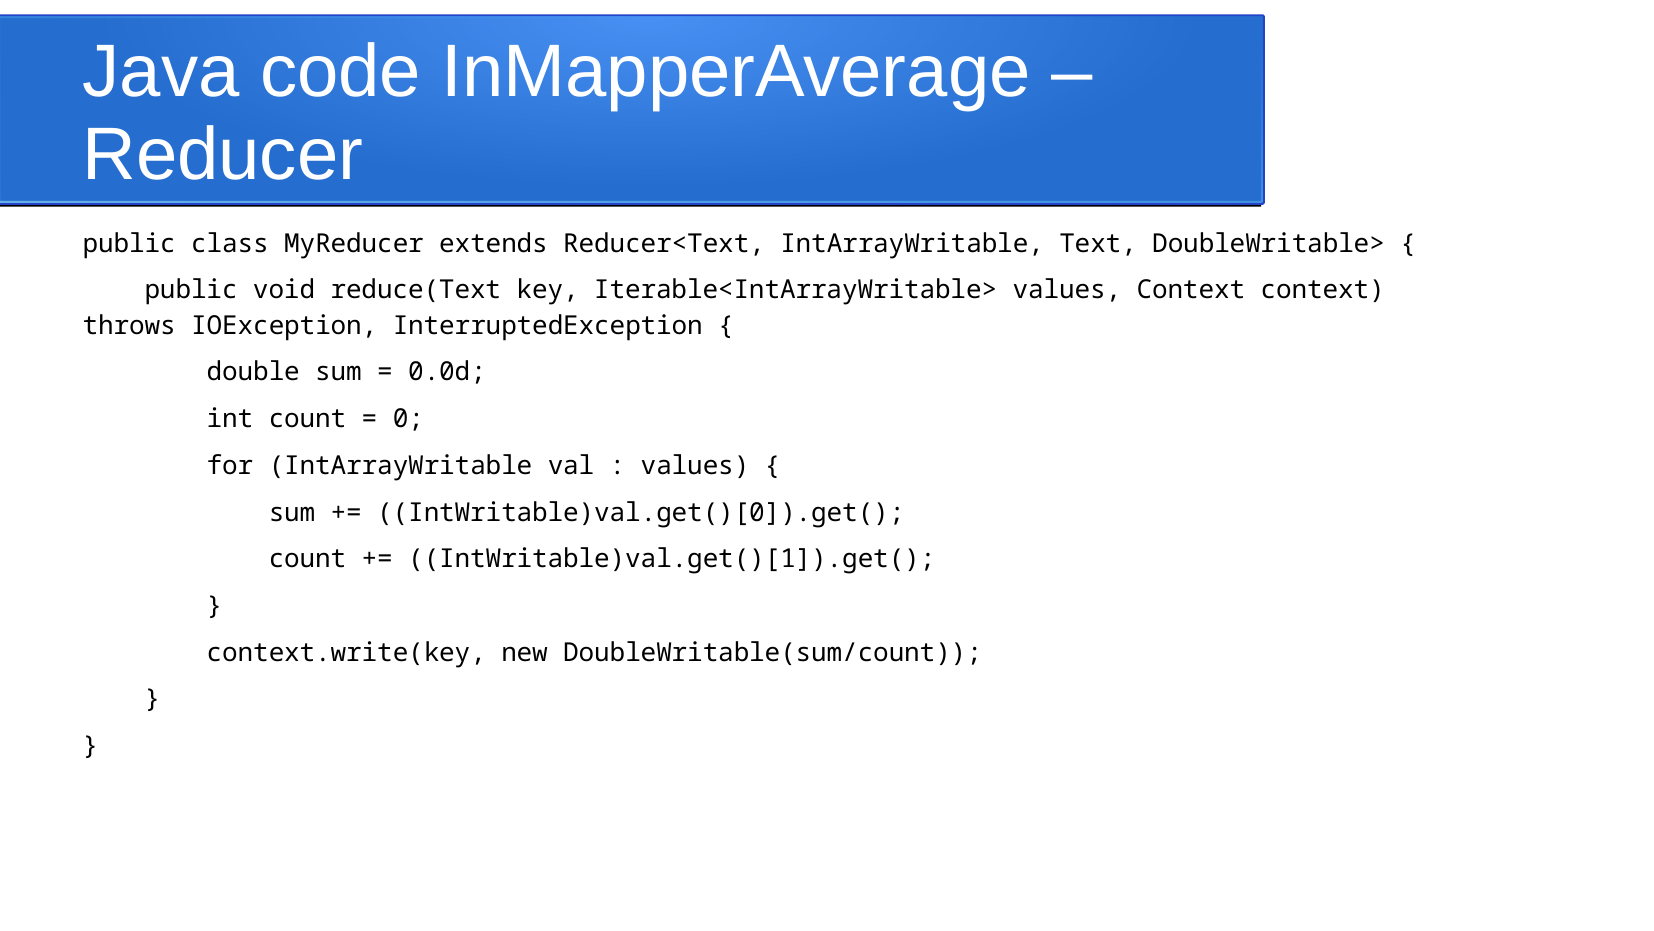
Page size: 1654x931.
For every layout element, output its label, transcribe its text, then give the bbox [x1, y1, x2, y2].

list public class MyReducer extends Reducer<Text, IntArrayWritable, Text, DoubleWritable> { public void reduce(Text key, Iterable<IntArrayWritable> values, Context context) throws IOException, InterruptedException { double sum = 0.0d; int count = 0; for (IntArrayWritable val : values) { sum += ((IntWritable)val.get()[0]).get(); count += ((IntWritable)val.get()[1]).get(); } context.write(key, new DoubleWritable(sum/count)); } } [82, 224, 1571, 764]
title Java code InMapperAverage – Reducer [82, 29, 1235, 196]
